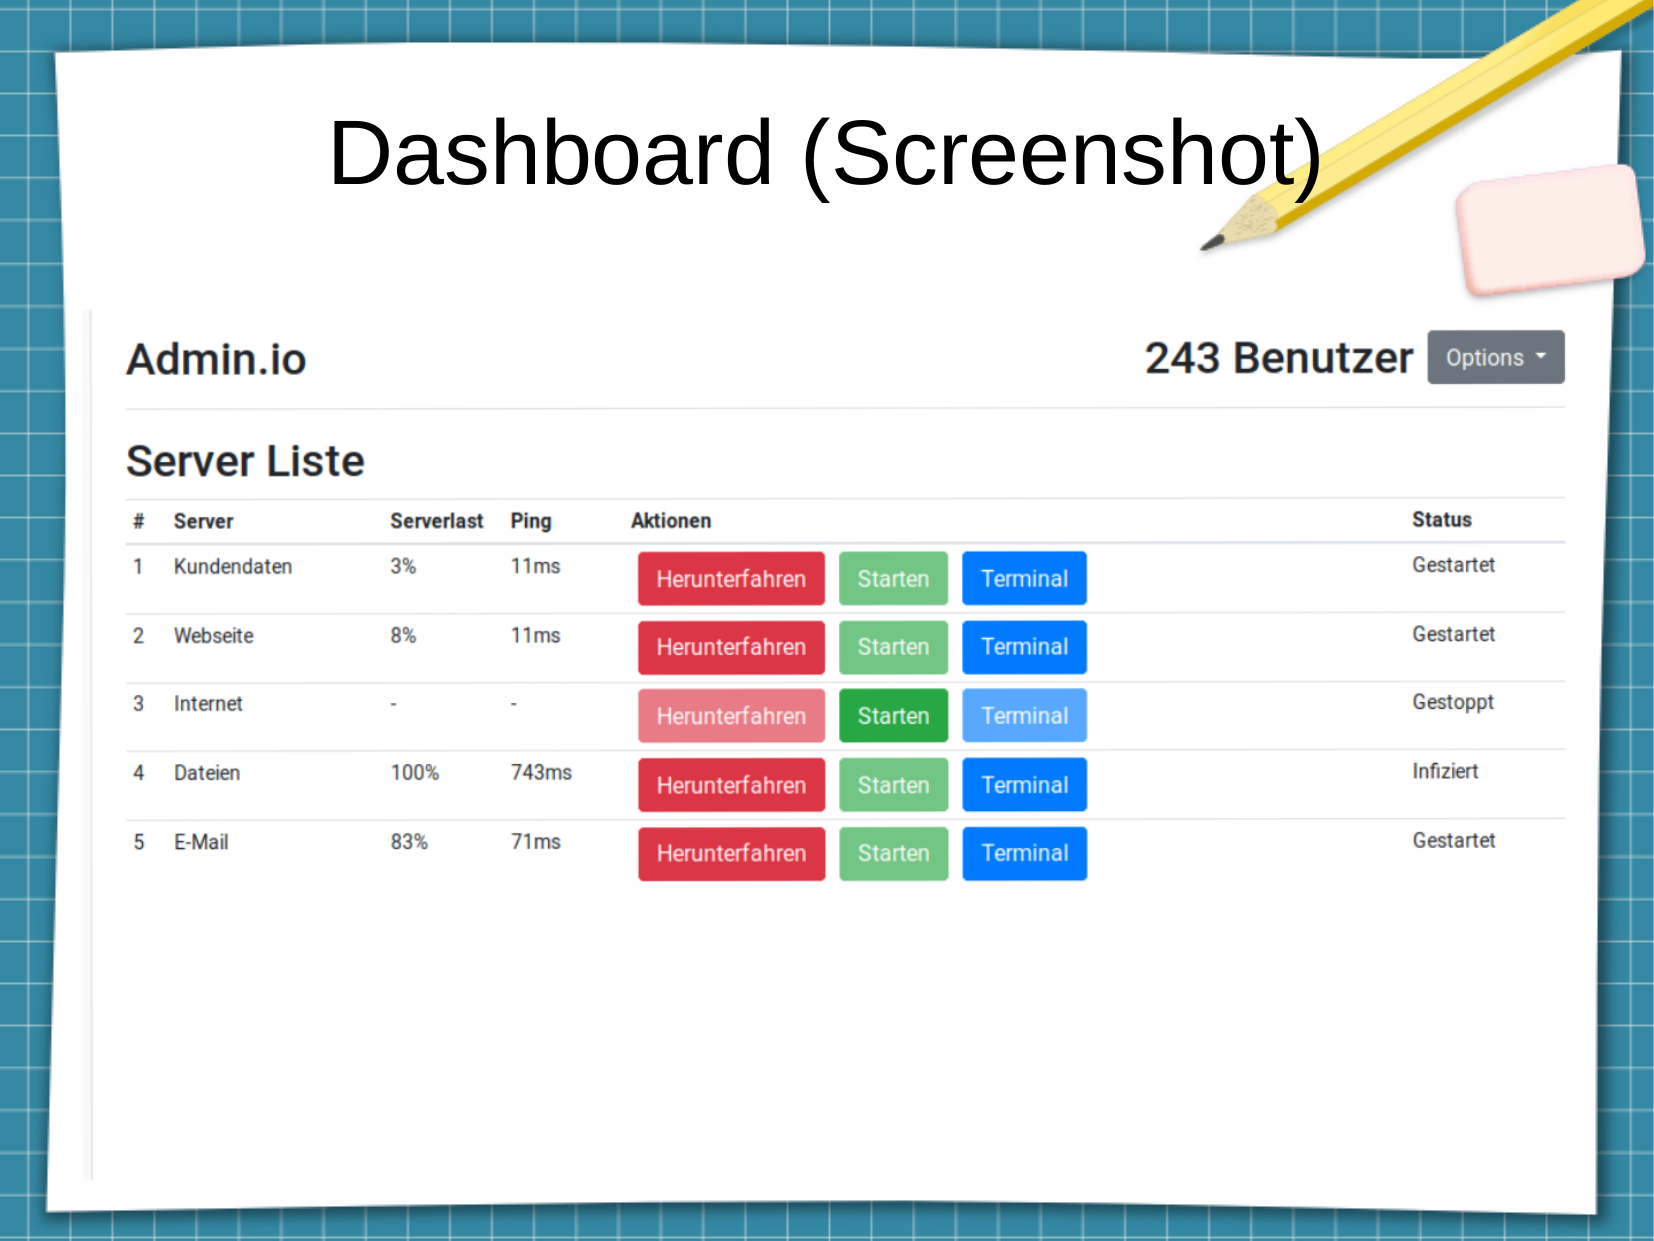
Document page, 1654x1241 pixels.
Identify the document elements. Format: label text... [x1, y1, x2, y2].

picture [0, 0, 1654, 1241]
title Dashboard (Screenshot) [82, 49, 1571, 257]
